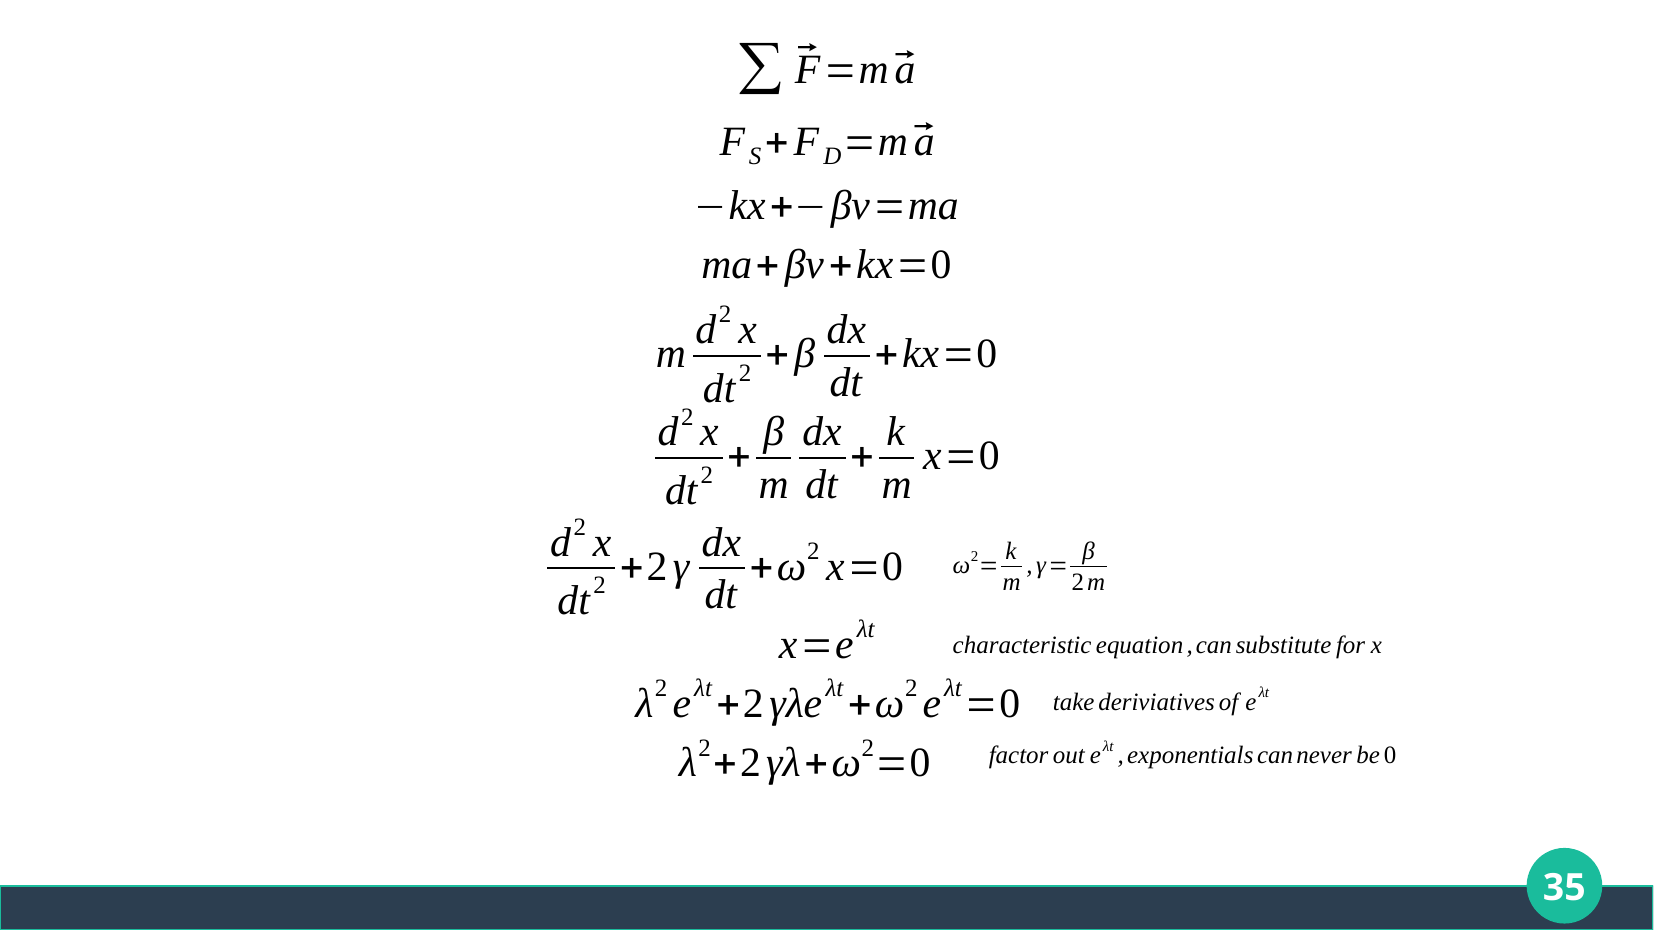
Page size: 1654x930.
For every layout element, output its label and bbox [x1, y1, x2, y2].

chart [1052, 684, 1271, 716]
chart [693, 182, 960, 229]
chart [700, 241, 953, 288]
chart [736, 40, 917, 99]
chart [675, 733, 932, 786]
chart [545, 300, 1001, 668]
chart [987, 737, 1397, 769]
chart [632, 674, 1021, 727]
chart [952, 536, 1108, 597]
chart [952, 631, 1383, 660]
chart [717, 117, 936, 171]
